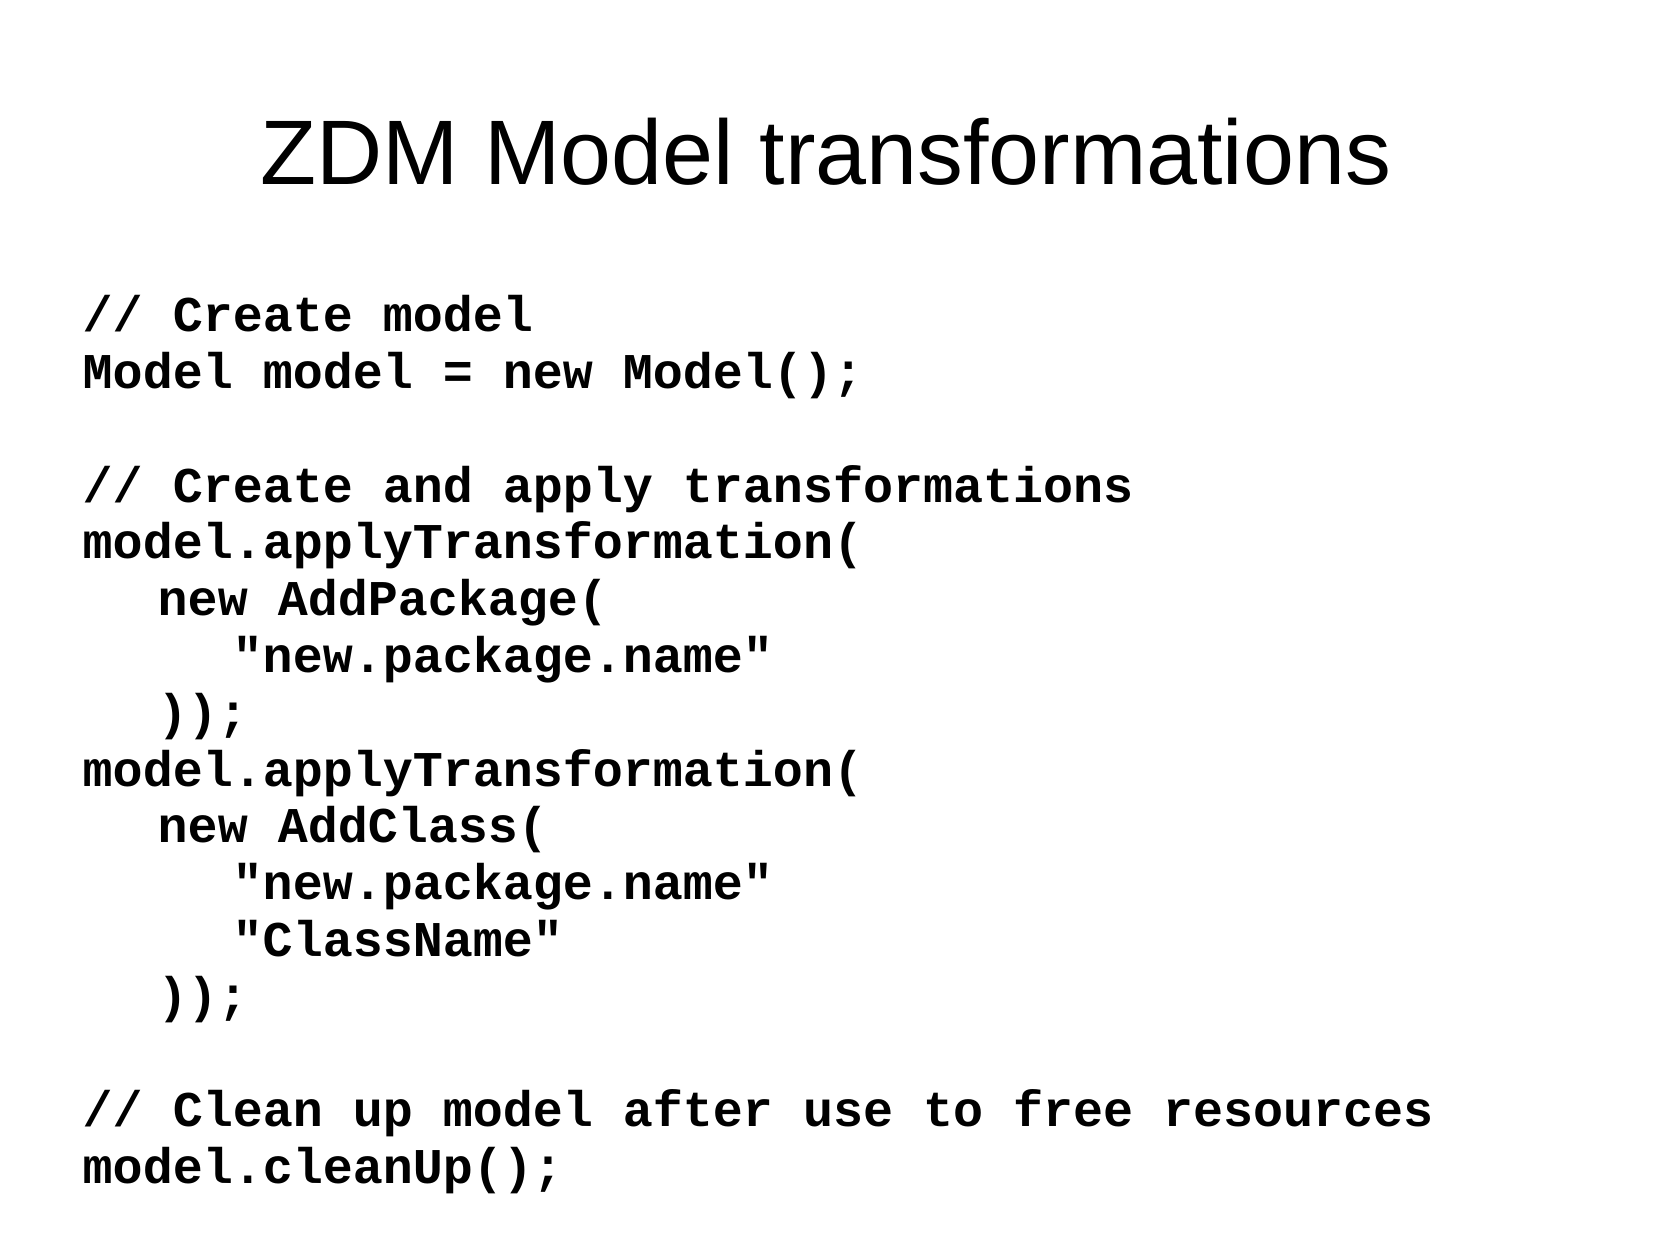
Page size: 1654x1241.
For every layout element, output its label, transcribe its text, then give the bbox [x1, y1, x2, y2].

title ZDM Model transformations [82, 49, 1571, 257]
subtitle // Create model Model model = new Model(); // Create and apply transformations model.applyTransformation( new AddPackage( "new.package.name" )); model.applyTransformation( new AddClass( "new.package.name" "ClassName" )); // Clean up model after use to free resources model.cleanUp(); [82, 290, 1571, 1241]
